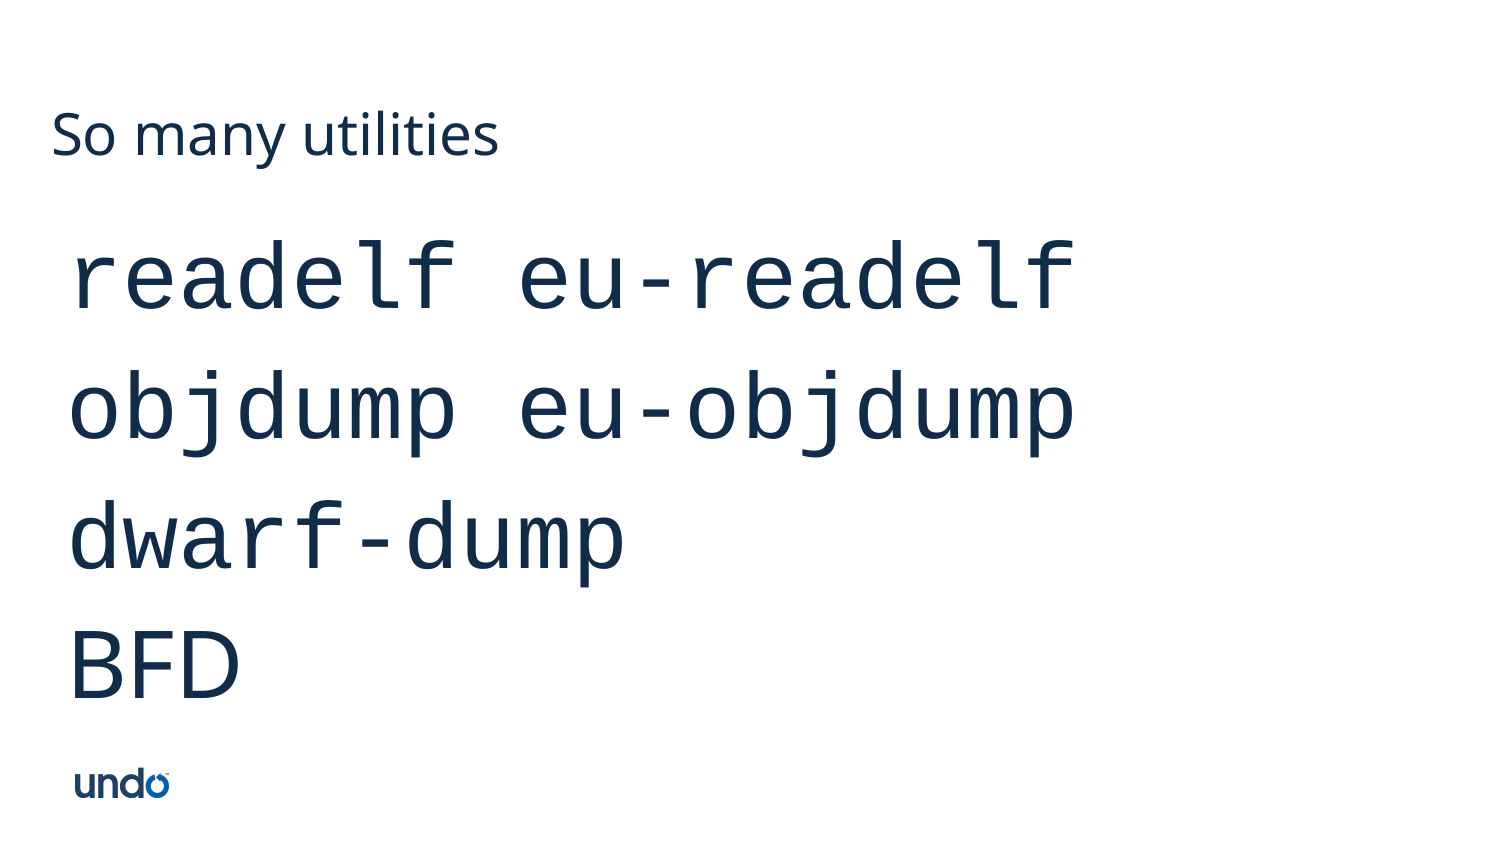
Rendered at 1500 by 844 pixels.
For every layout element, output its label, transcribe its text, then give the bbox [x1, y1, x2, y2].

title So many utilities [51, 72, 1449, 167]
text_box readelf eu-readelf objdump eu-objdump dwarf-dump BFD [51, 188, 1415, 768]
picture [75, 768, 169, 798]
